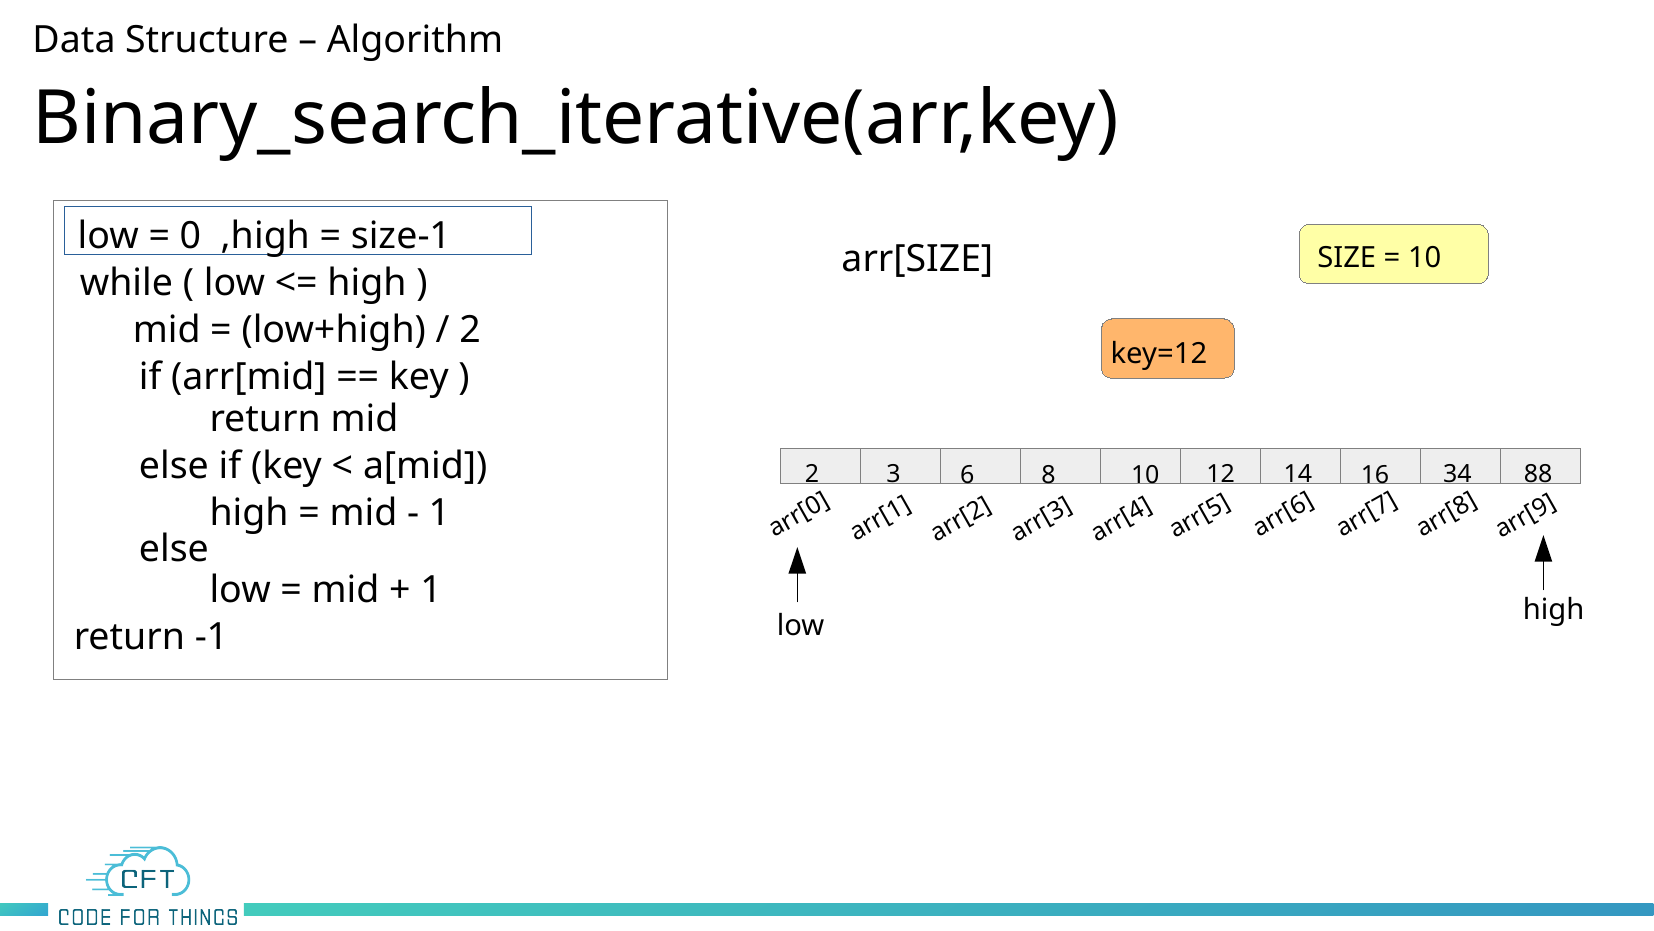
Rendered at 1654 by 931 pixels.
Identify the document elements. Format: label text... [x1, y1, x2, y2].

text_box 3 [871, 448, 925, 493]
text_box [1491, 448, 1509, 484]
text_box arr[6] [1232, 484, 1362, 562]
text_box 6 [945, 449, 1007, 494]
text_box [1299, 224, 1489, 284]
text_box high [1508, 580, 1607, 630]
text_box arr[0] [744, 484, 857, 558]
text_box arr[5] [1151, 484, 1267, 556]
text_box arr[7] [1318, 498, 1428, 562]
text_box [844, 448, 871, 484]
text_box arr[SIZE] [826, 224, 1040, 291]
text_box 16 [1346, 449, 1420, 501]
text_box 12 [1191, 448, 1254, 493]
text_box low [762, 596, 857, 646]
text_box low = 0 ,high = size-1 [53, 200, 609, 260]
text_box arr[4] [1074, 492, 1179, 562]
text_box 2 [790, 448, 844, 493]
text_box if (arr[mid] == key ) [124, 342, 550, 401]
text_box high = mid - 1 [194, 478, 621, 537]
text_box arr[8] [1399, 484, 1503, 559]
text_box return mid [194, 383, 443, 443]
text_box key=12 [1095, 324, 1241, 409]
text_box else [124, 513, 243, 573]
text_box 34 [1428, 448, 1491, 500]
text_box low = mid + 1 [194, 555, 621, 614]
text_box [1571, 448, 1581, 461]
text_box [1254, 448, 1269, 484]
text_box 88 [1509, 448, 1571, 500]
text_box arr[2] [906, 488, 1016, 563]
text_box [1331, 448, 1428, 484]
text_box return -1 [59, 602, 290, 662]
text_box 8 [1026, 449, 1089, 494]
text_box arr[9] [1471, 456, 1602, 560]
text_box SIZE = 10 [1302, 228, 1483, 278]
text_box while ( low <= high ) [64, 260, 514, 307]
text_box [1102, 318, 1233, 324]
text_box 10 [1116, 449, 1181, 494]
text_box arr[1] [826, 485, 935, 562]
text_box else if (key < a[mid]) [124, 431, 621, 490]
picture [59, 846, 237, 925]
text_box [925, 448, 1191, 484]
text_box arr[3] [986, 491, 1104, 568]
text_box [53, 200, 668, 680]
title Data Structure – Algorithm Binary_search_iterative(arr,key) [32, 0, 1595, 199]
text_box mid = (low+high) / 2 [118, 295, 603, 354]
text_box 14 [1269, 448, 1331, 500]
text_box [780, 448, 790, 484]
